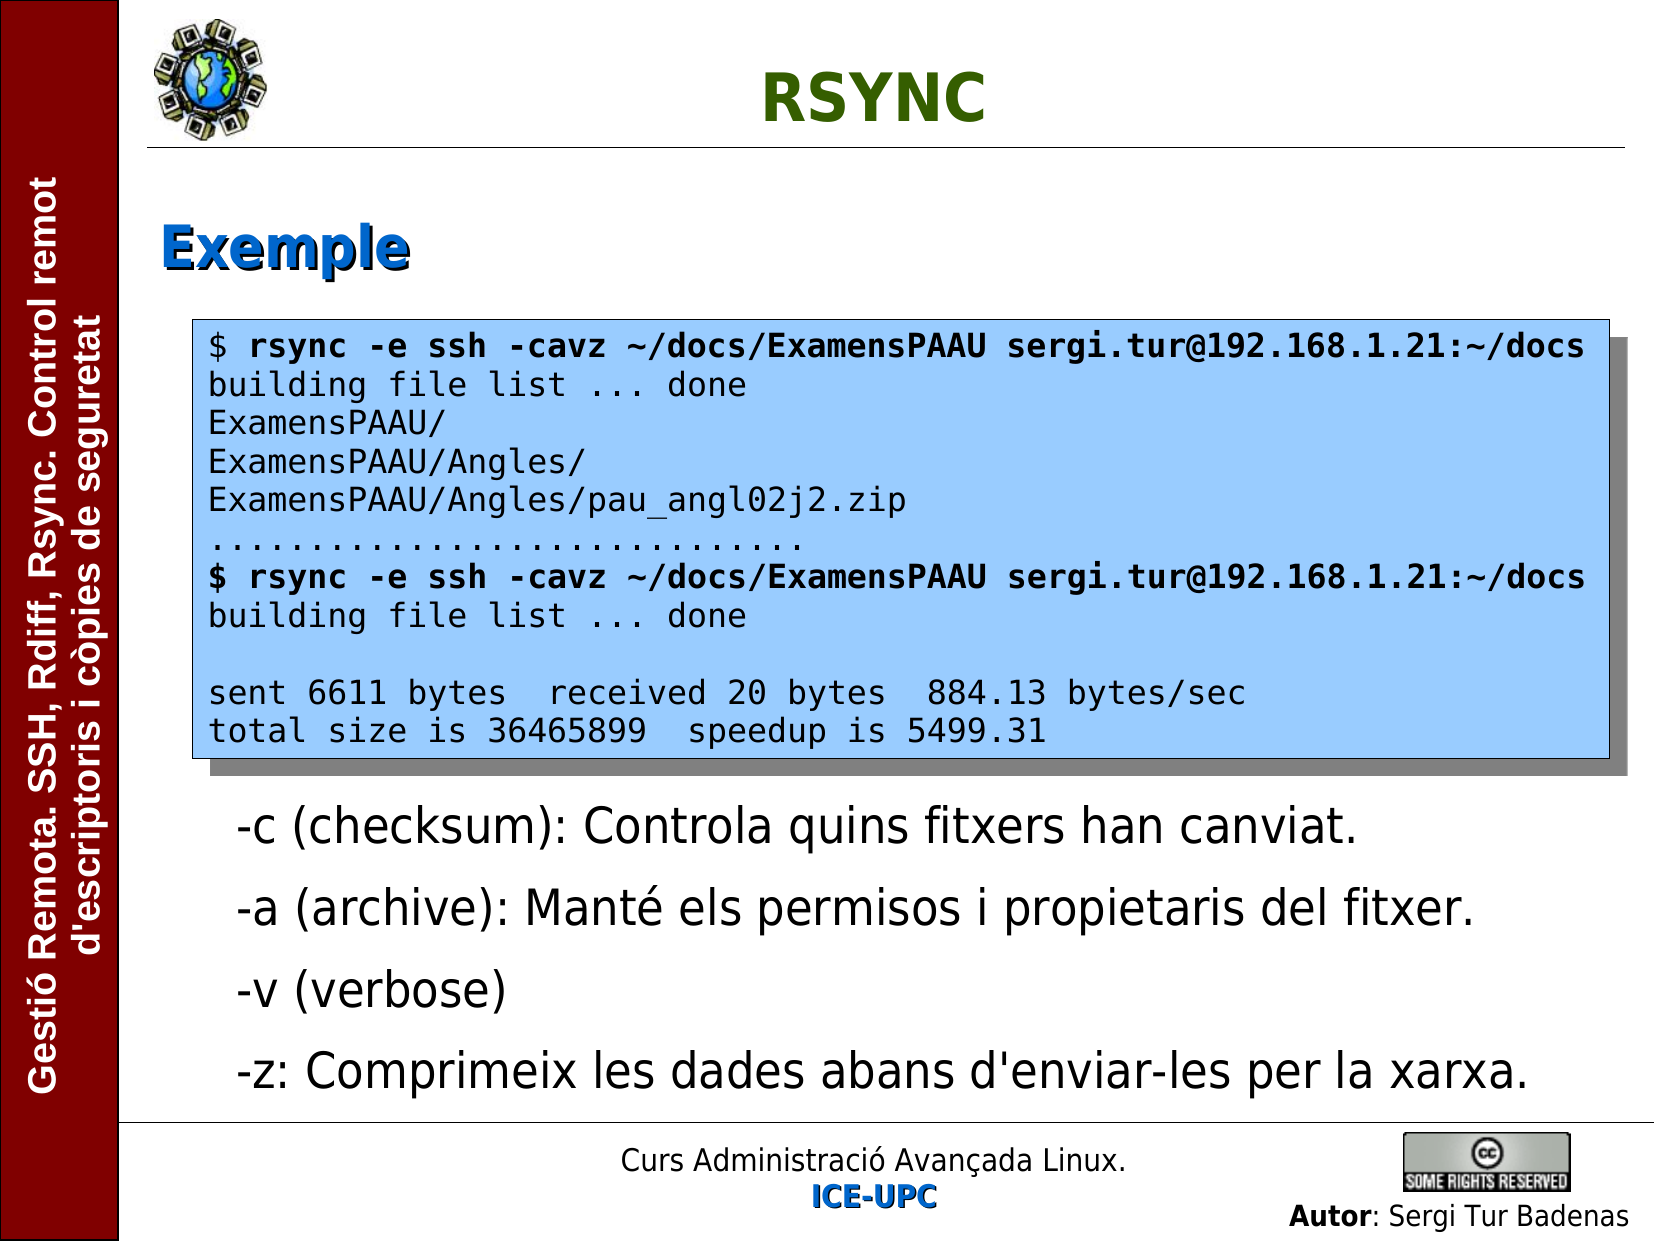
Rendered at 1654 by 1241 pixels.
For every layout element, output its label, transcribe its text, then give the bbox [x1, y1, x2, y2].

picture [154, 19, 268, 49]
list Exemple -c (checksum): Controla quins fitxers han canviat. -a (archive): Manté els permisos i propietaris del fitxer. -v (verbose) -z: Comprimeix les dades abans d'enviar-les per la xarxa. [141, 213, 1630, 1101]
text_box $ rsync -e ssh -cavz ~/docs/ExamensPAAU sergi.tur@192.168.1.21:~/docs building file list ... done ExamensPAAU/ ExamensPAAU/Angles/ ExamensPAAU/Angles/pau_angl02j2.zip .............................. $ rsync -e ssh -cavz ~/docs/ExamensPAAU sergi.tur@192.168.1.21:~/docs building file list ... done sent 6611 bytes received 20 bytes 884.13 bytes/sec total size is 36465899 speedup is 5499.31 [192, 319, 1610, 759]
title RSYNC [129, 49, 1619, 148]
picture [1403, 1132, 1571, 1192]
